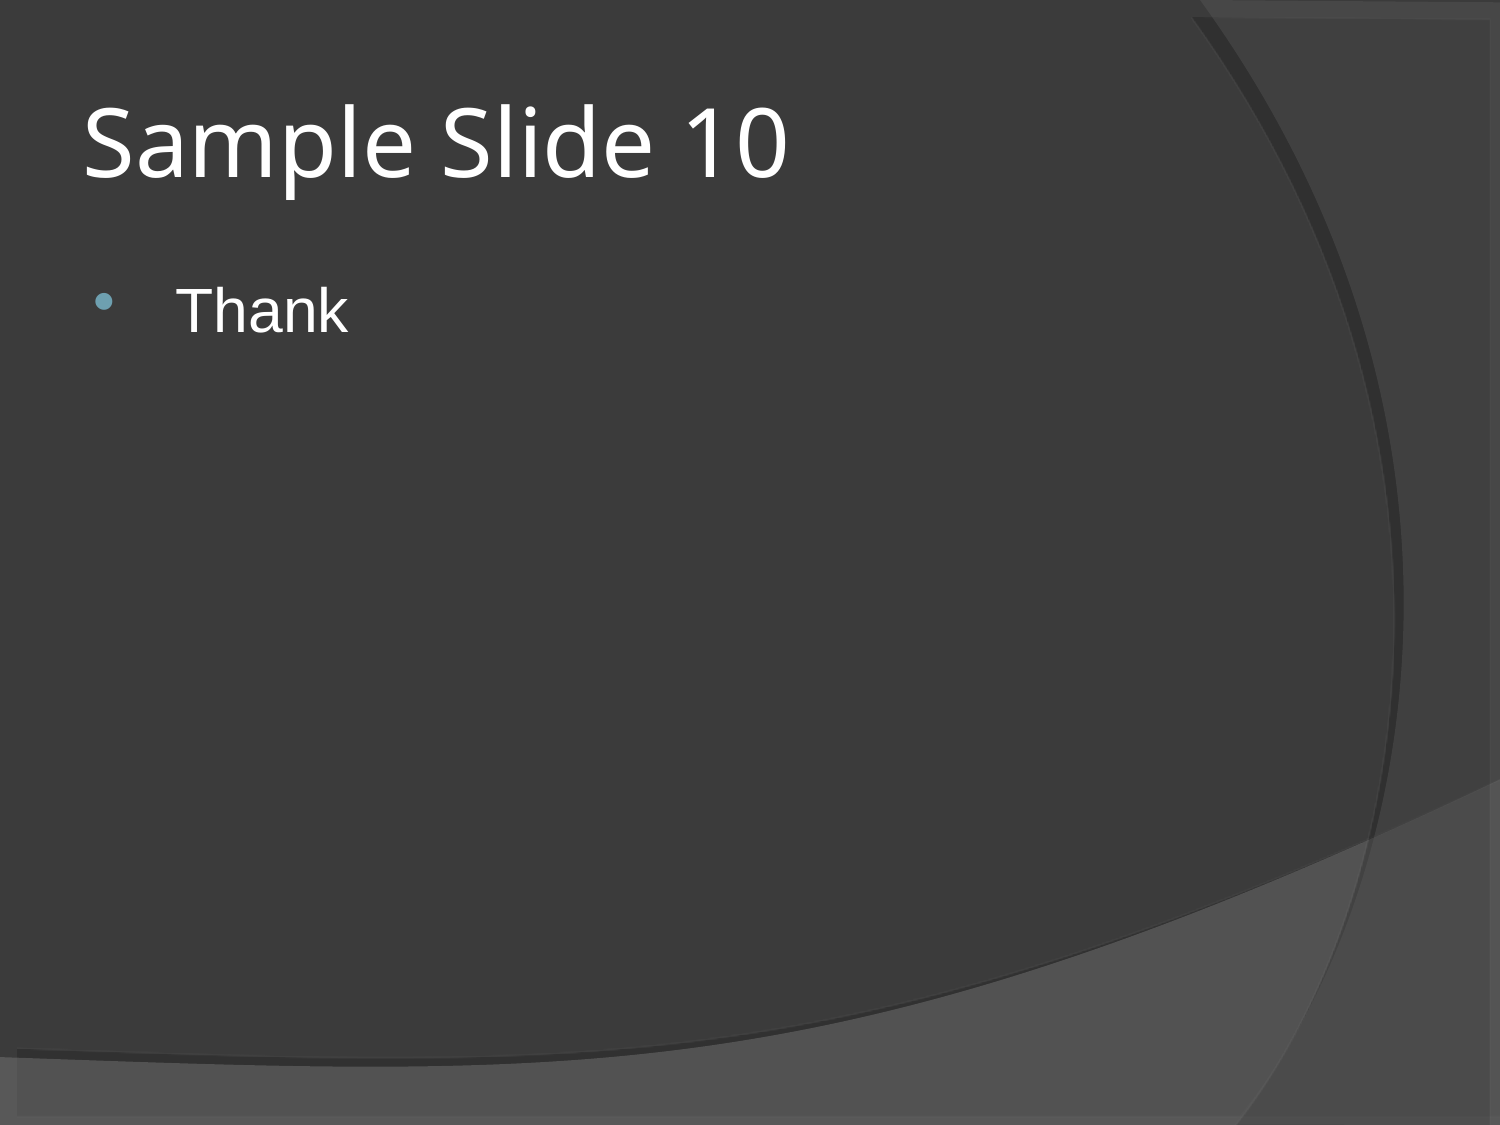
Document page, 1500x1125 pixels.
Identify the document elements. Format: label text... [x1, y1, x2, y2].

title Sample Slide 10 [74, 45, 1300, 233]
list Thank [74, 262, 1300, 1006]
